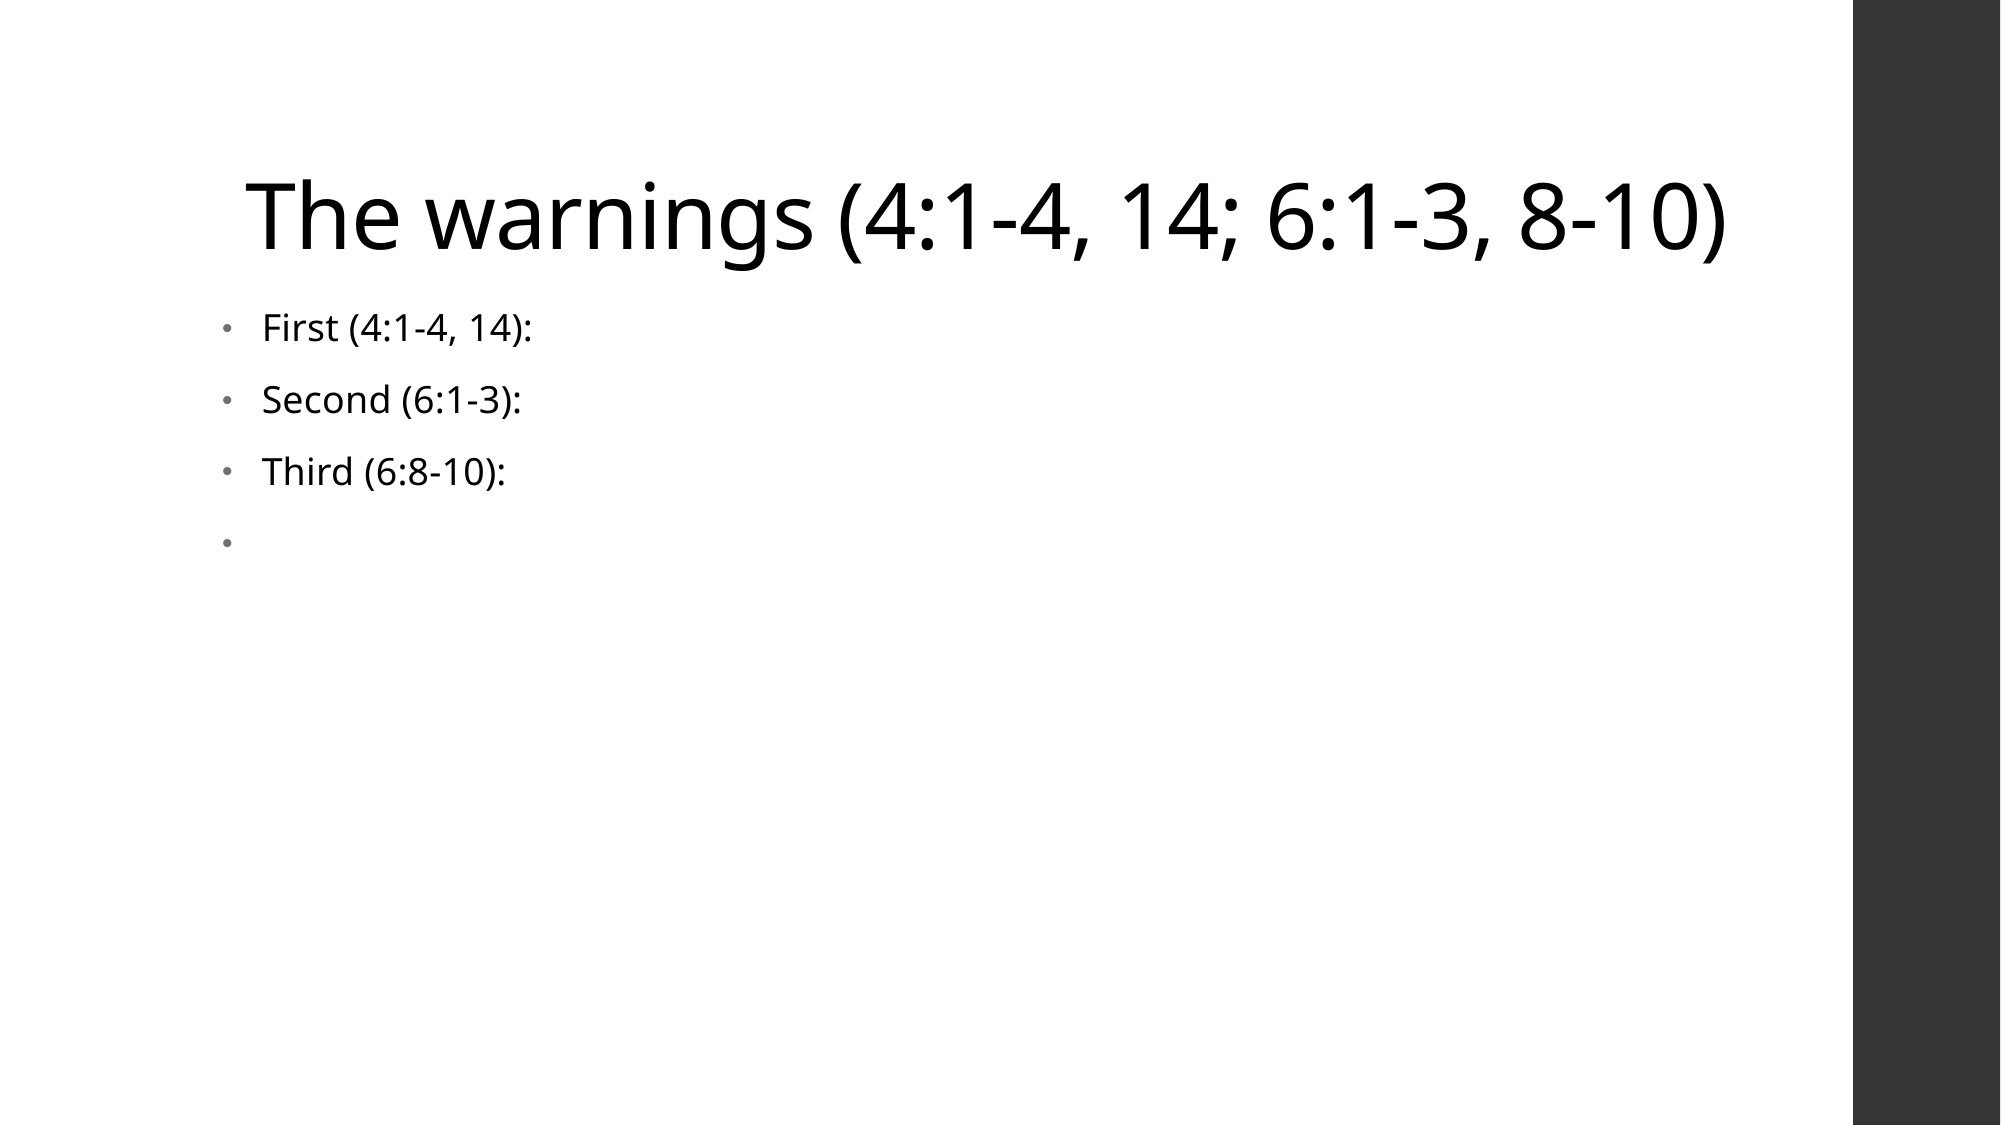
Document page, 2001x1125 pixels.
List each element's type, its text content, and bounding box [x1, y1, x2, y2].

title The warnings (4:1-4, 14; 6:1-3, 8-10) [206, 60, 1797, 278]
list First (4:1-4, 14): Second (6:1-3): Third (6:8-10): [206, 299, 1617, 1014]
